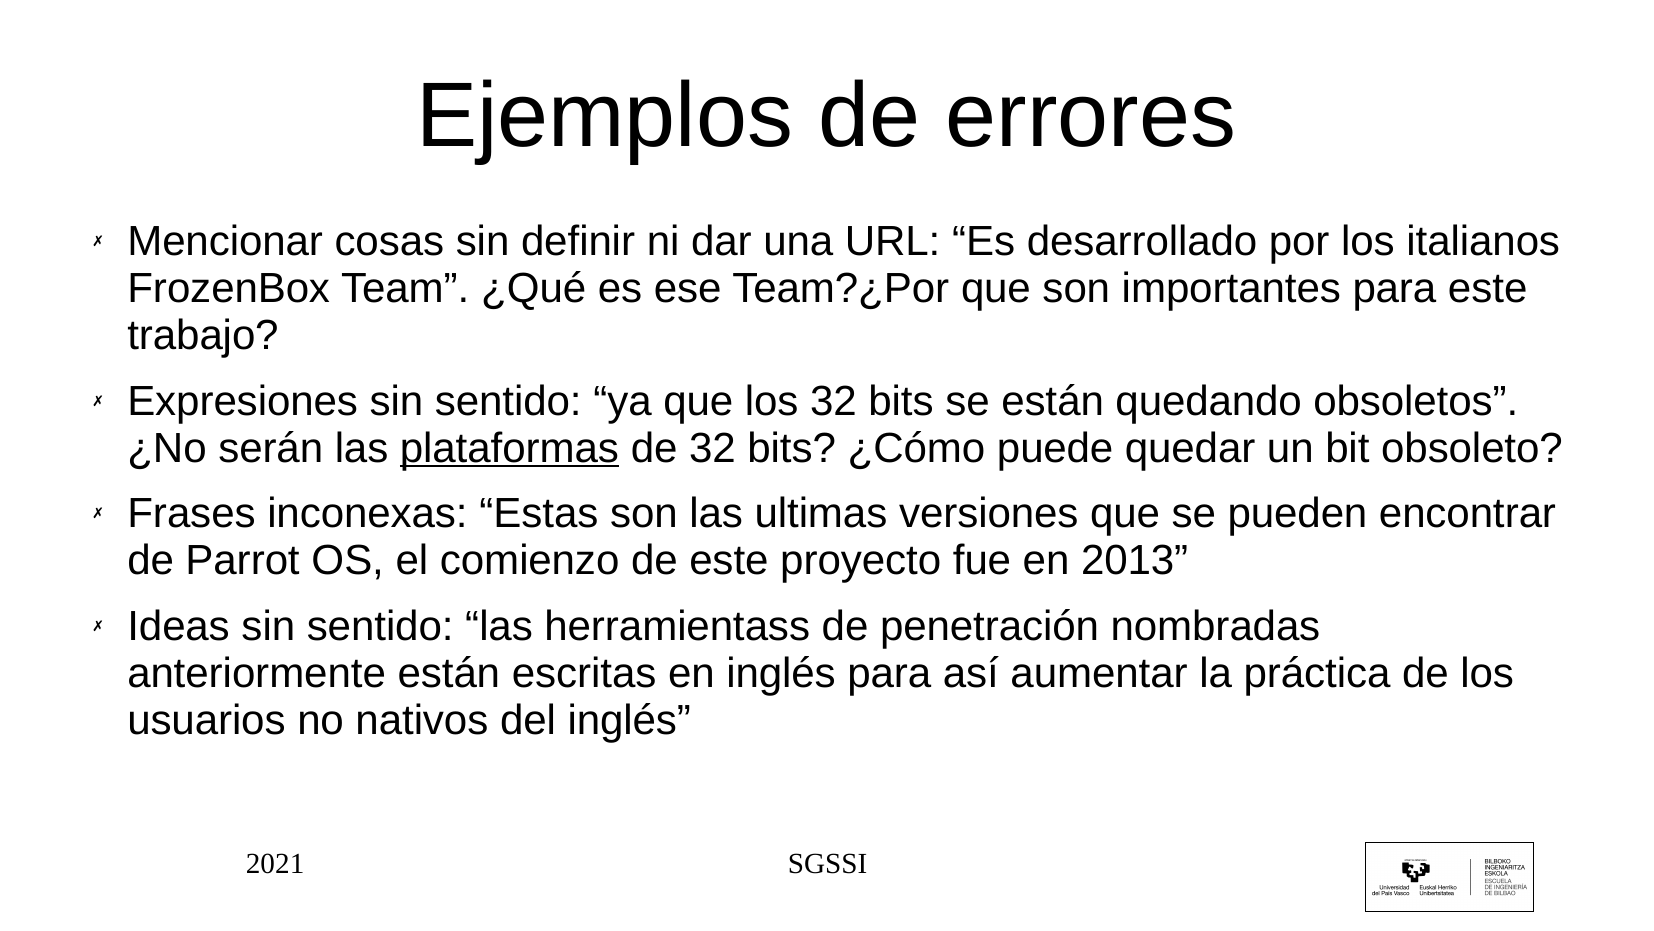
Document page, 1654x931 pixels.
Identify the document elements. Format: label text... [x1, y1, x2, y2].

list Mencionar cosas sin definir ni dar una URL: “Es desarrollado por los italianos FrozenBox Team”. ¿Qué es ese Team?¿Por que son importantes para este trabajo? Expresiones sin sentido: “ya que los 32 bits se están quedando obsoletos”. ¿No serán las plataformas de 32 bits? ¿Cómo puede quedar un bit obsoleto? Frases inconexas: “Estas son las ultimas versiones que se pueden encontrar de Parrot OS, el comienzo de este proyecto fue en 2013” Ideas sin sentido: “las herramientass de penetración nombradas anteriormente están escritas en inglés para así aumentar la práctica de los usuarios no nativos del inglés” [82, 217, 1571, 758]
picture [1366, 843, 1533, 911]
title Ejemplos de errores [82, 37, 1571, 193]
